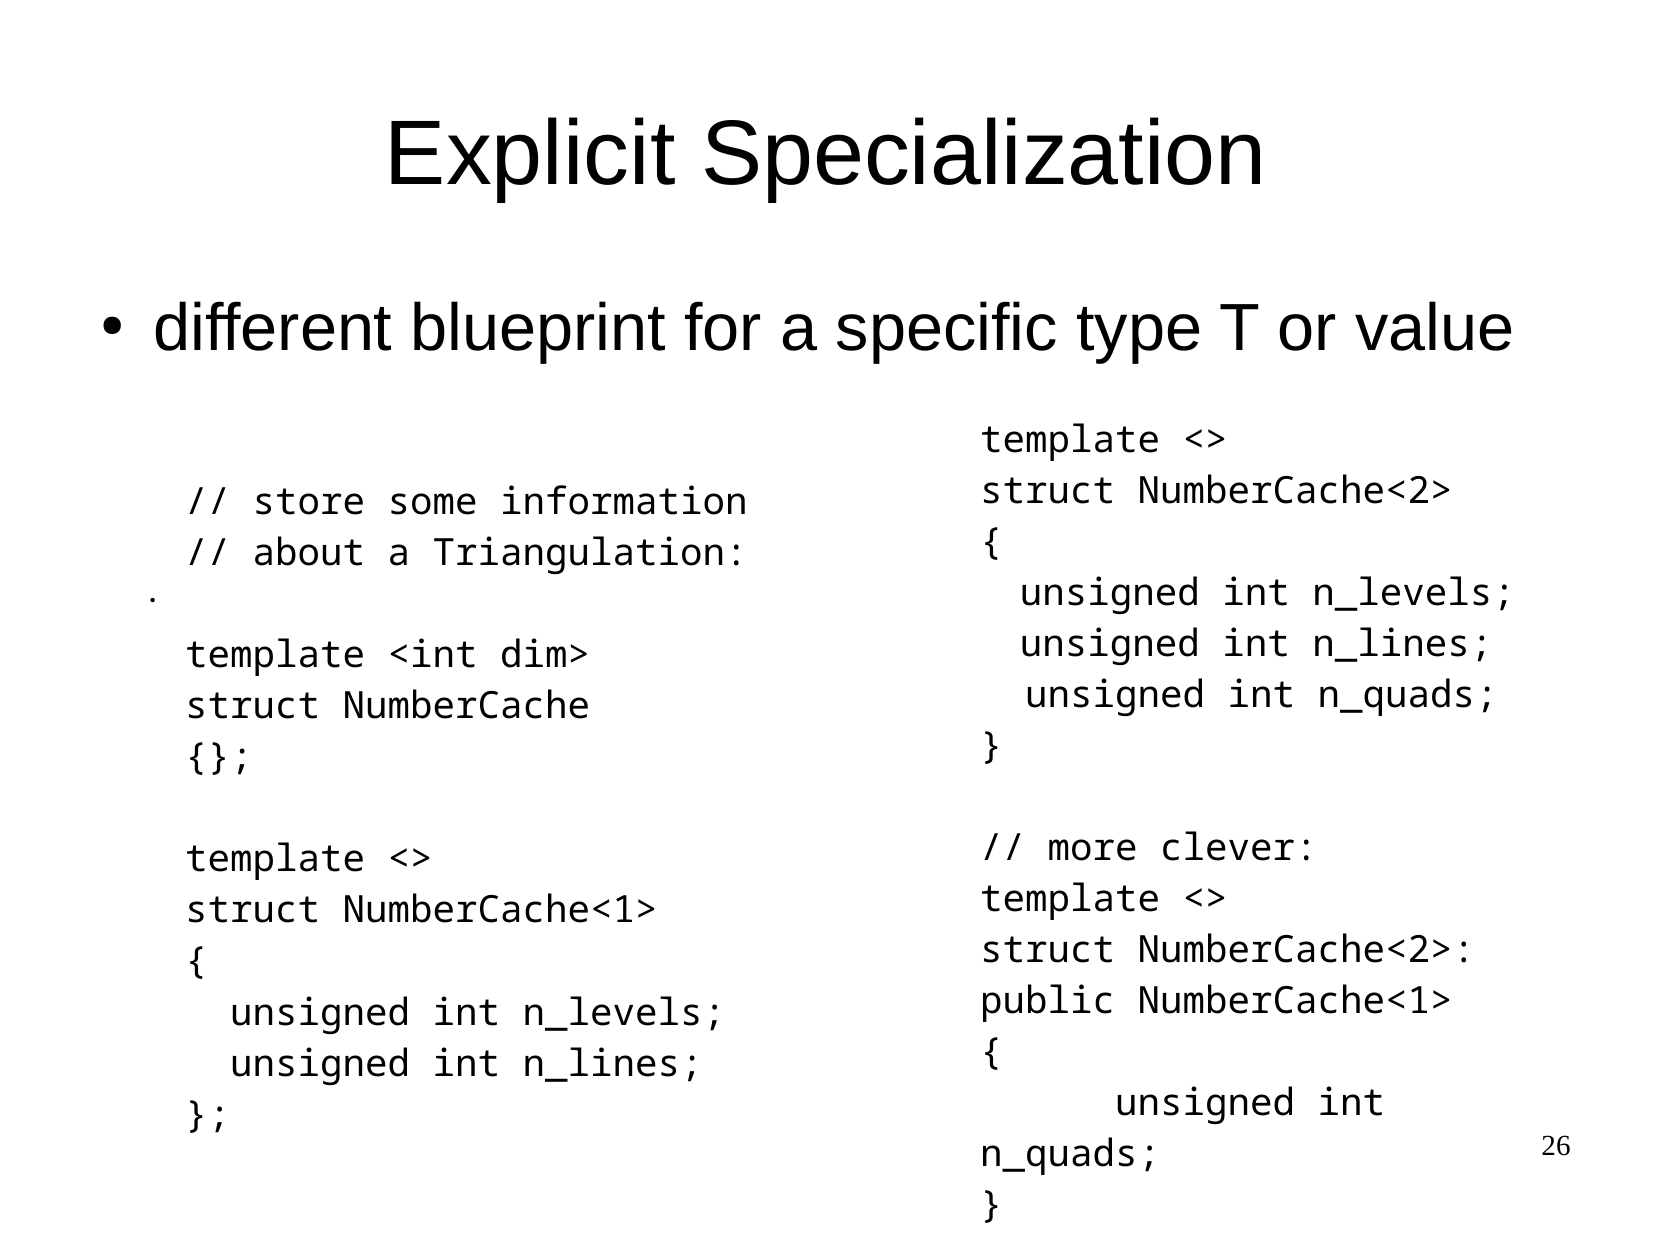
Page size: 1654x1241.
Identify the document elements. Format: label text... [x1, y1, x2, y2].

title Explicit Specialization [82, 49, 1571, 257]
text_box template <> struct NumberCache<2> { unsigned int n_levels; unsigned int n_lines; unsigned int n_quads; } // more clever: template <> struct NumberCache<2>: public NumberCache<1> { unsigned int n_quads; } [930, 405, 1561, 1186]
list different blueprint for a specific type T or value [82, 290, 1538, 1010]
text_box // store some information // about a Triangulation: template <int dim> struct NumberCache {}; template <> struct NumberCache<1> { unsigned int n_levels; unsigned int n_lines; }; [135, 467, 766, 1136]
